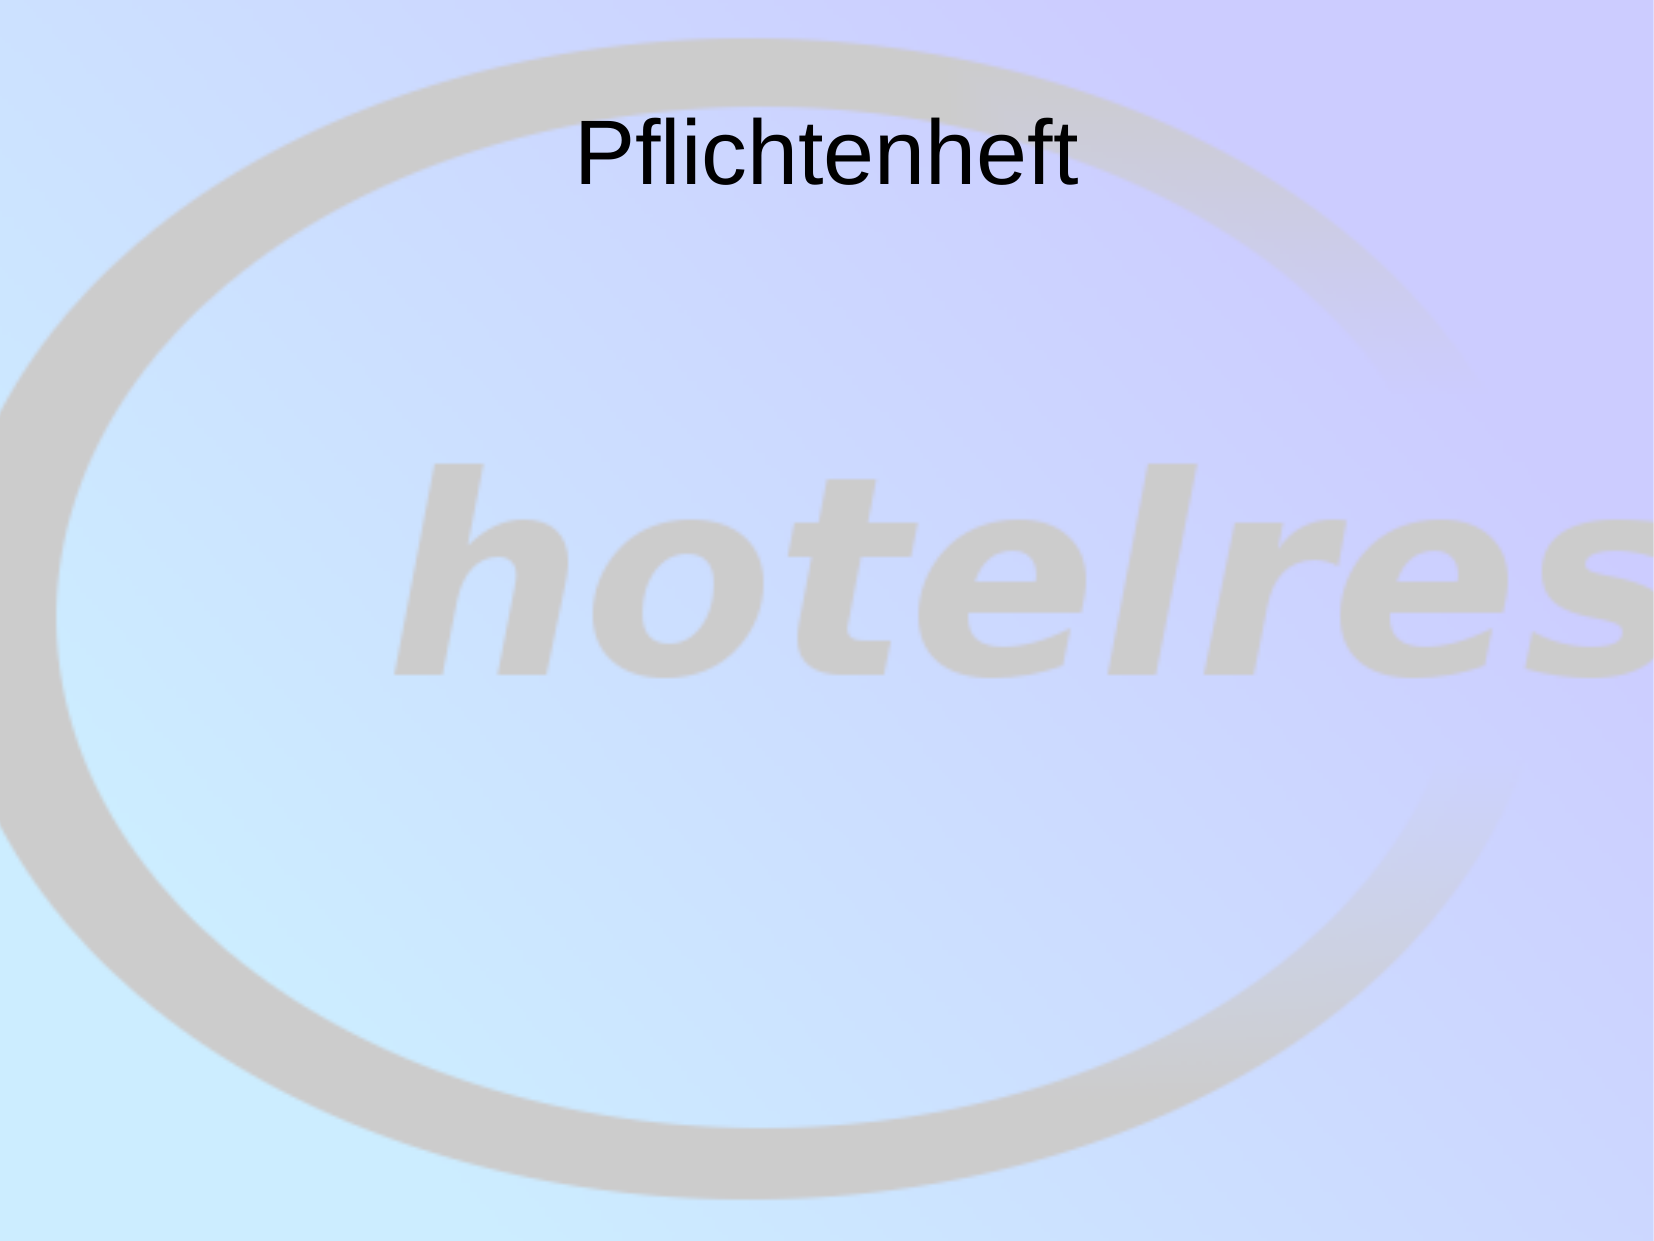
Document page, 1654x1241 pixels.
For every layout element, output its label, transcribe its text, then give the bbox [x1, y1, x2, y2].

picture [0, 0, 1654, 1241]
title Pflichtenheft [82, 49, 1571, 257]
